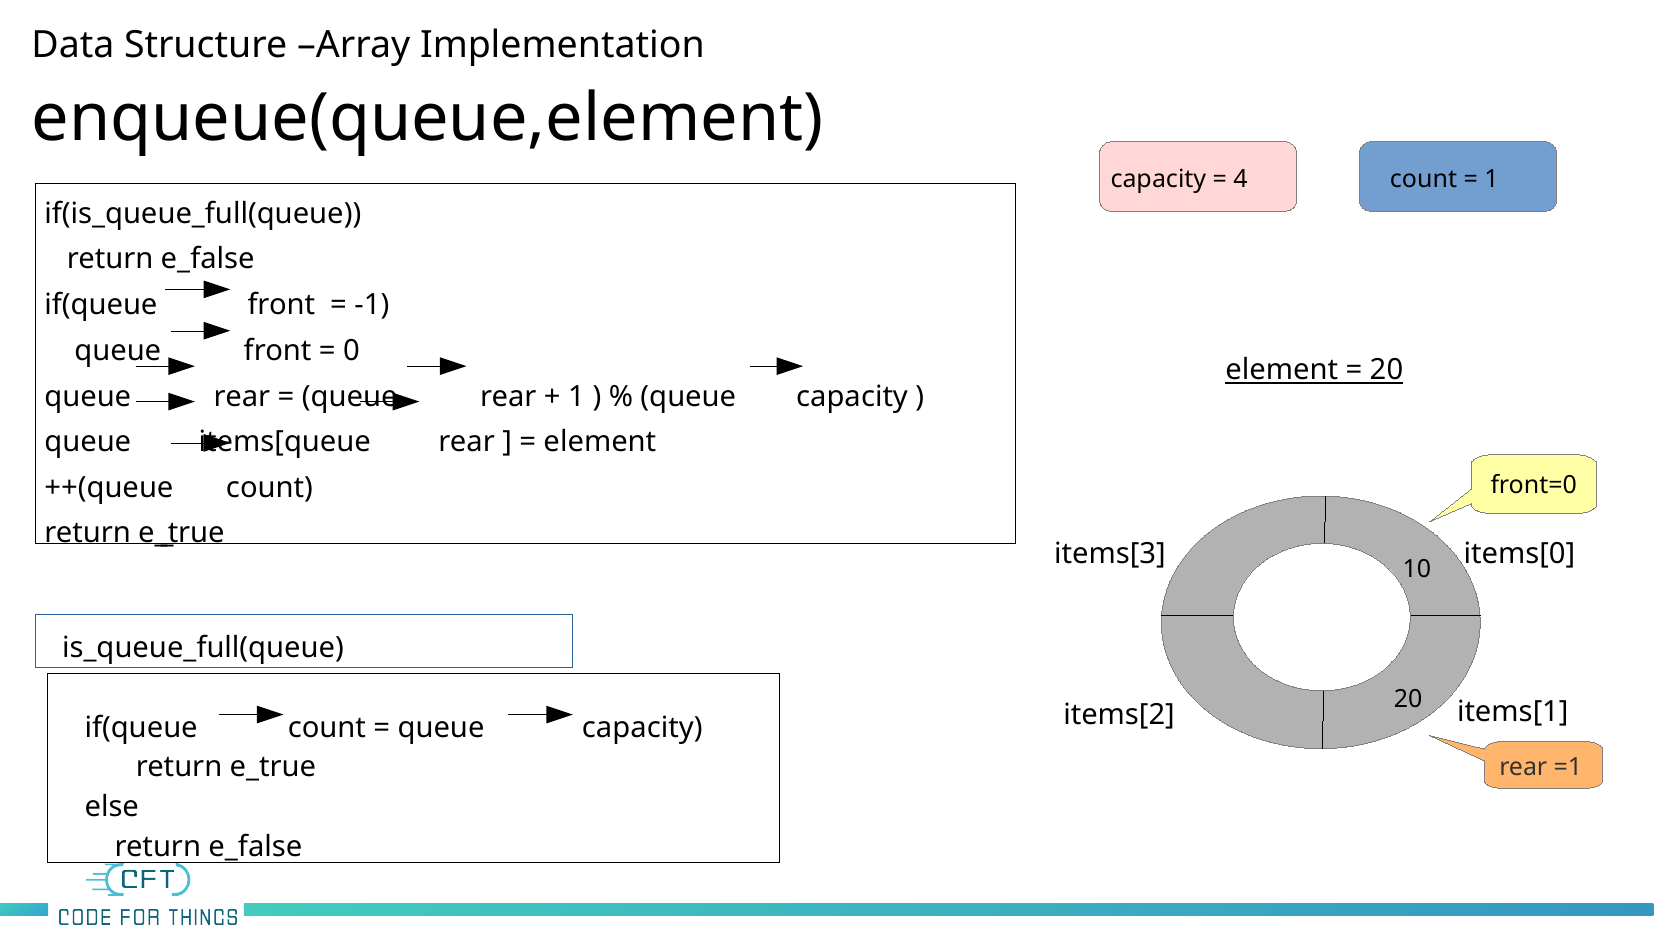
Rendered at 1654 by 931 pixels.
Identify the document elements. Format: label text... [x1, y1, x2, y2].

text_box capacity = 4 [1089, 153, 1312, 206]
text_box [130, 842, 138, 847]
text_box [35, 614, 573, 668]
text_box [35, 520, 1016, 544]
text_box if(is_queue_full(queue)) return e_false if(queue front = -1) queue front = 0 queue rear = (queue rear + 1 ) % (queue capacity ) queue items[queue rear ] = element ++(queue count) return e_true [29, 184, 1046, 520]
text_box [1101, 206, 1295, 212]
text_box [1359, 141, 1557, 153]
text_box count = 1 [1349, 153, 1571, 206]
text_box [1099, 141, 1297, 153]
text_box [1361, 206, 1555, 212]
text_box items[1] [1442, 682, 1609, 732]
text_box [212, 842, 220, 847]
text_box [289, 842, 297, 847]
text_box is_queue_full(queue) if(queue count = queue capacity) return e_true else return e_false [47, 619, 733, 840]
text_box [1429, 735, 1484, 761]
picture [59, 863, 237, 925]
text_box rear =1 [1484, 741, 1610, 786]
text_box [1161, 496, 1481, 749]
text_box [158, 840, 166, 854]
text_box 10 [1388, 543, 1450, 588]
text_box element = 20 [1210, 340, 1441, 390]
text_box items[3] [1039, 524, 1208, 574]
text_box [47, 673, 780, 863]
text_box items[0] [1448, 524, 1609, 574]
text_box 20 [1379, 673, 1441, 718]
text_box [252, 848, 259, 854]
title Data Structure –Array Implementation enqueue(queue,element) [31, 12, 1535, 166]
text_box items[2] [1048, 685, 1208, 735]
text_box front=0 [1429, 454, 1597, 522]
